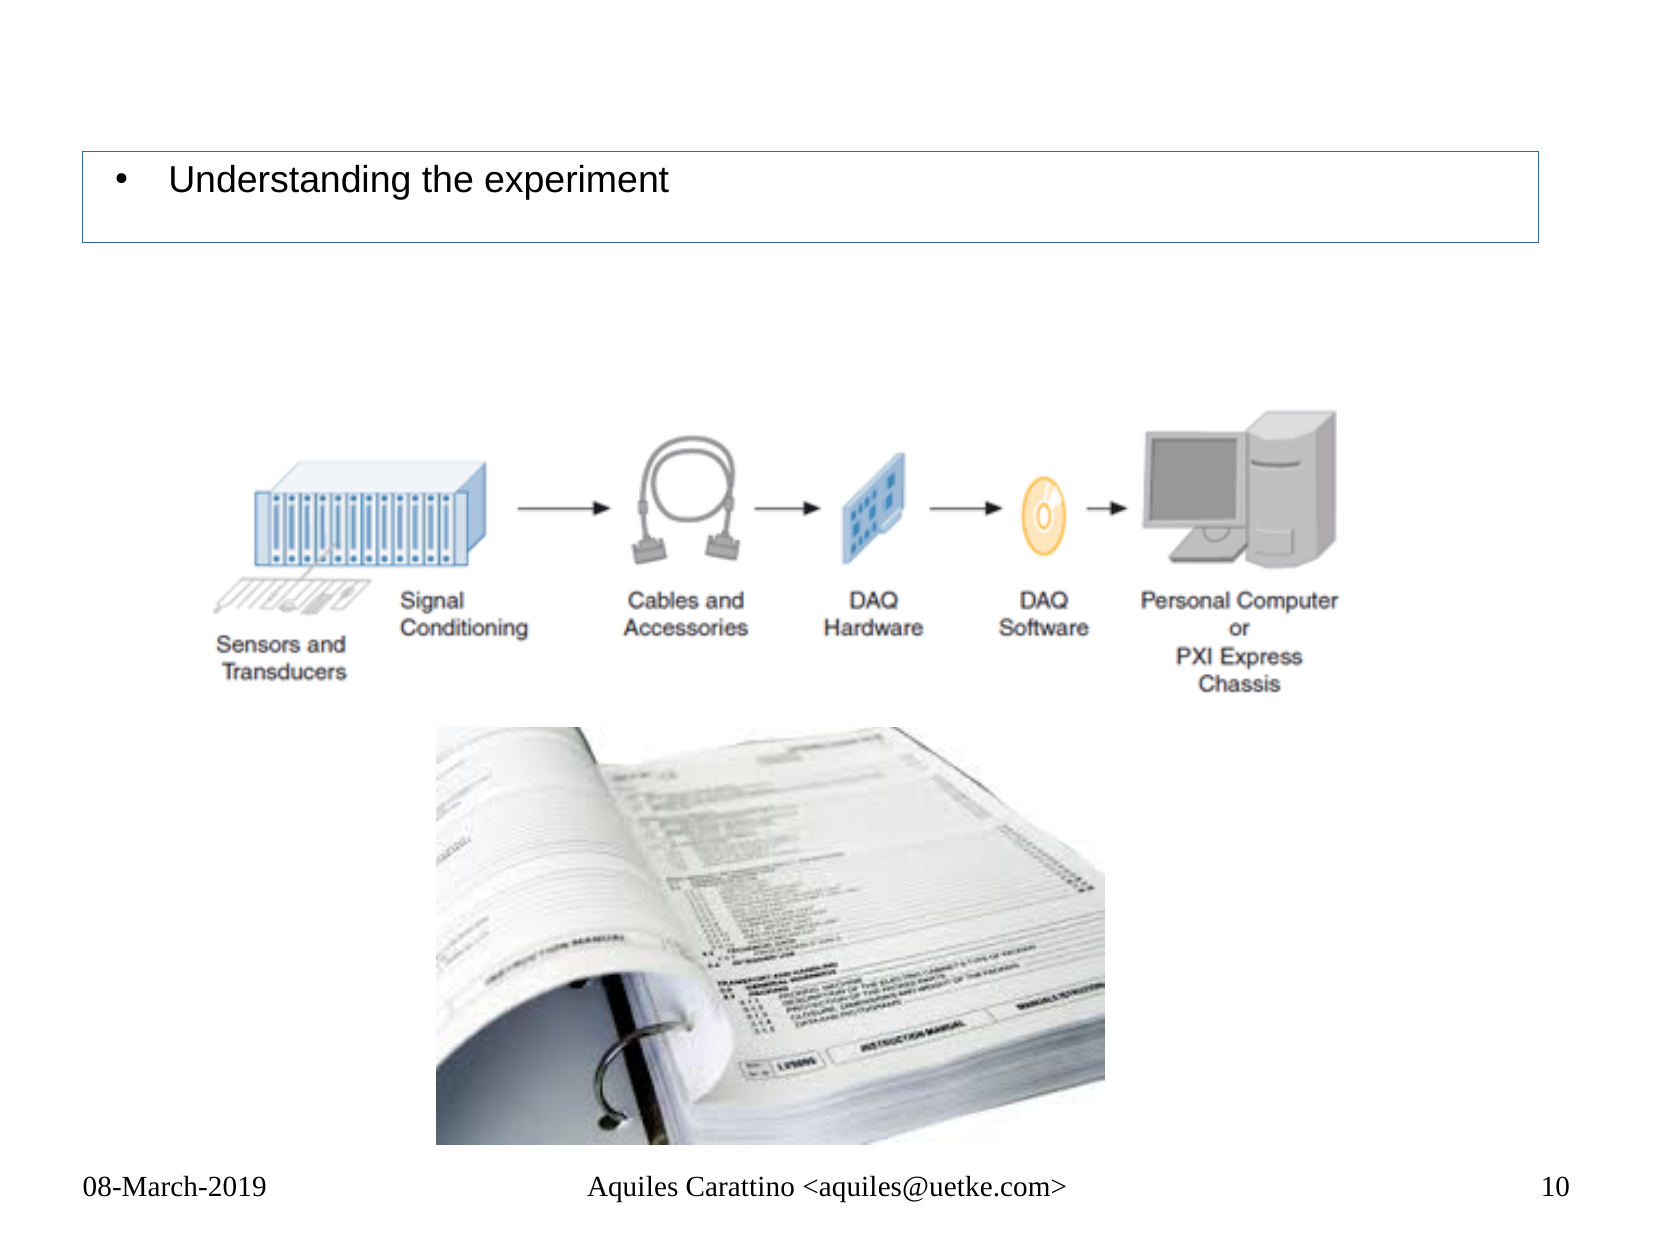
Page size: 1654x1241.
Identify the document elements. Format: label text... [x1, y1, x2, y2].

picture [203, 395, 1350, 712]
picture [436, 727, 1105, 1145]
text_box Understanding the experiment [82, 151, 1539, 243]
